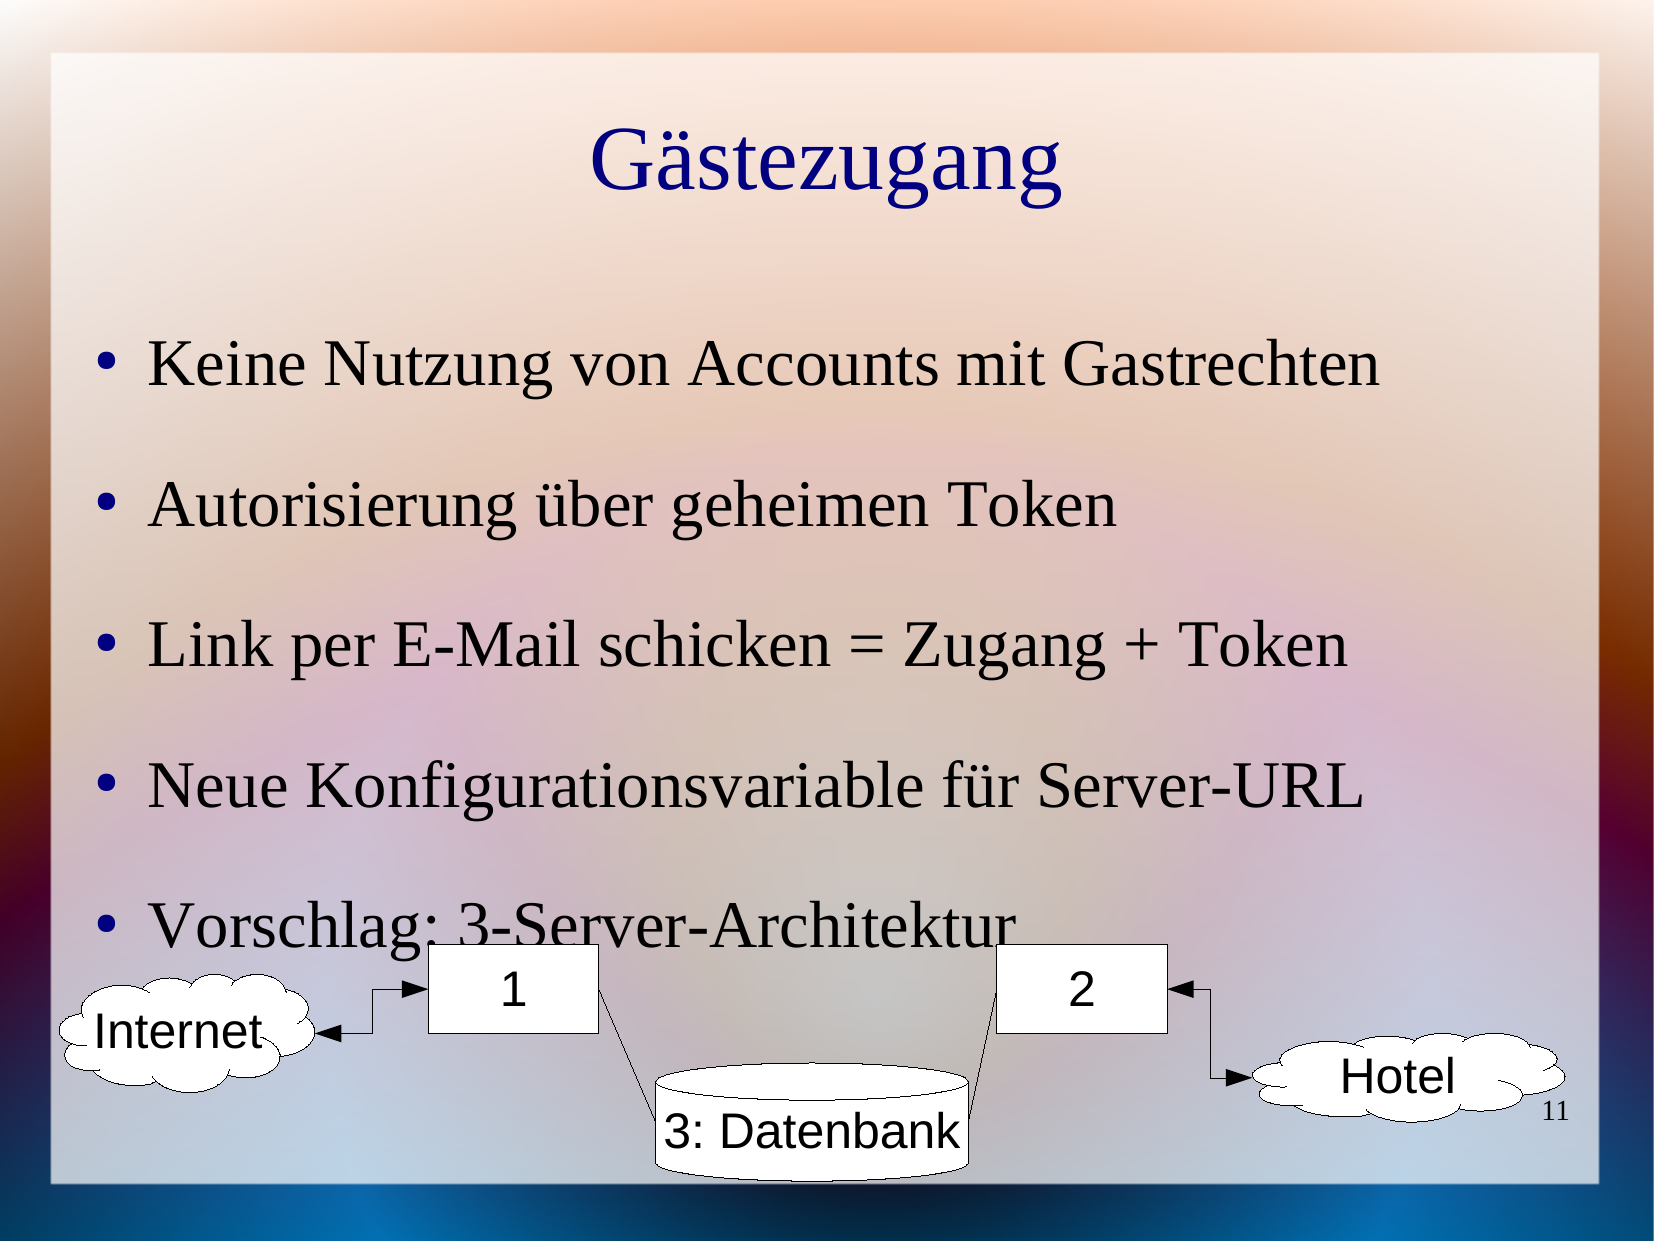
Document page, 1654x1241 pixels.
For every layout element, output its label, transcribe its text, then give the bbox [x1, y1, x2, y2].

text_box 2 [996, 944, 1168, 1034]
text_box 3: Datenbank [655, 1062, 969, 1182]
list Keine Nutzung von Accounts mit Gastrechten Autorisierung über geheimen Token Link per E-Mail schicken = Zugang + Token Neue Konfigurationsvariable für Server-URL Vorschlag: 3-Server-Architektur [76, 288, 1565, 1093]
text_box Internet [59, 974, 315, 1093]
title Gästezugang [82, 55, 1571, 263]
picture [0, 0, 1654, 1241]
text_box Hotel [1252, 1033, 1566, 1123]
text_box 1 [428, 944, 599, 1034]
